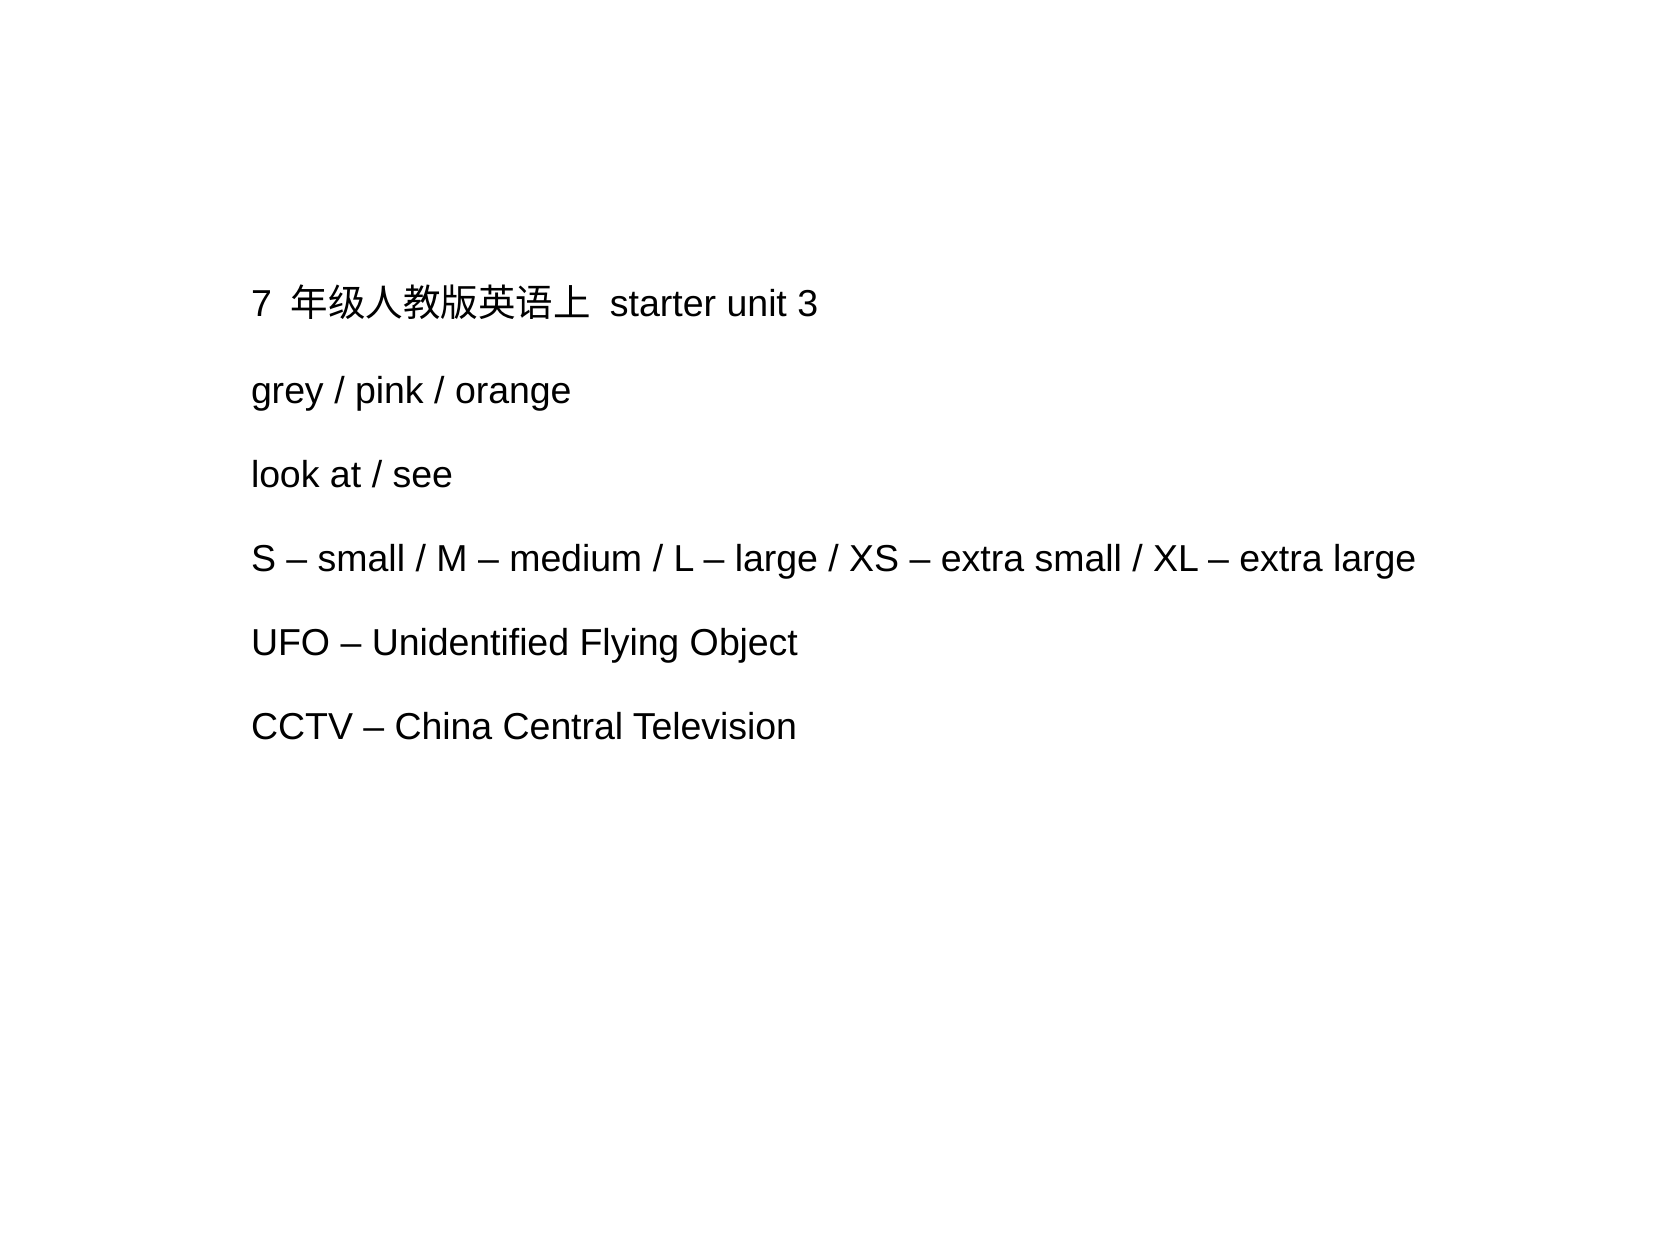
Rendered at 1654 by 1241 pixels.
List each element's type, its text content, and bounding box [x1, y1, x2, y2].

text_box 7 年级人教版英语上 starter unit 3 grey / pink / orange look at / see S – small / M – medium / L – large / XS – extra small / XL – extra large UFO – Unidentified Flying Object CCTV – China Central Television [236, 265, 1506, 870]
